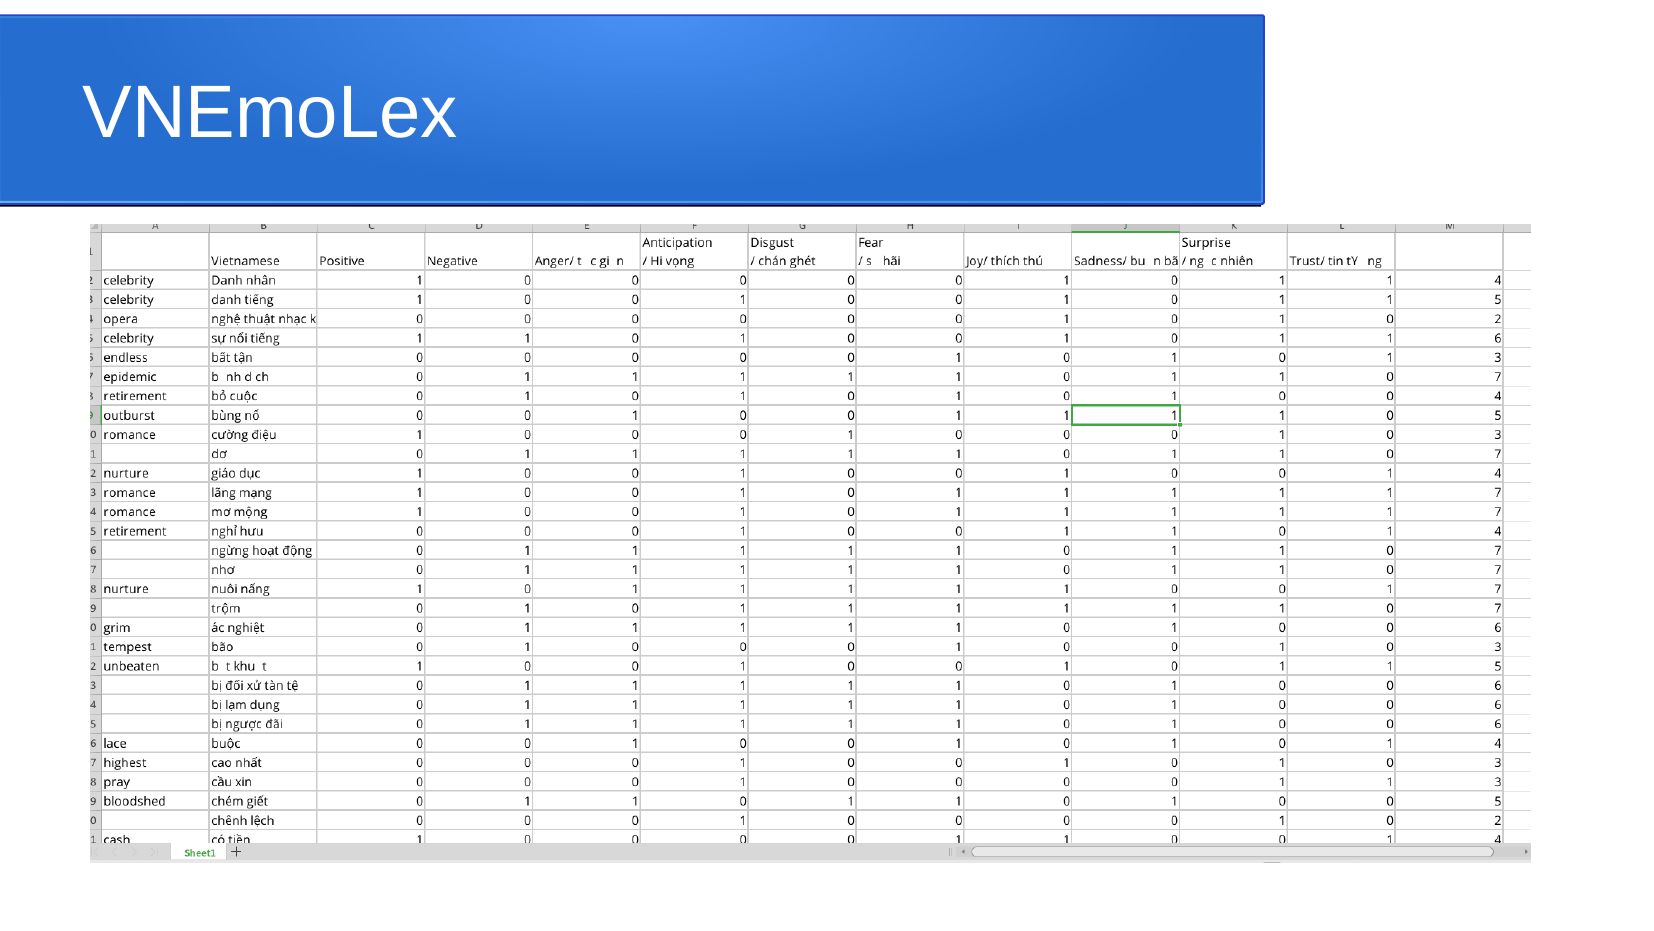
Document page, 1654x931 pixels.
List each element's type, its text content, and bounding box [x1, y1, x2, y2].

picture [90, 224, 1531, 863]
title VNEmoLex [82, 35, 1235, 189]
